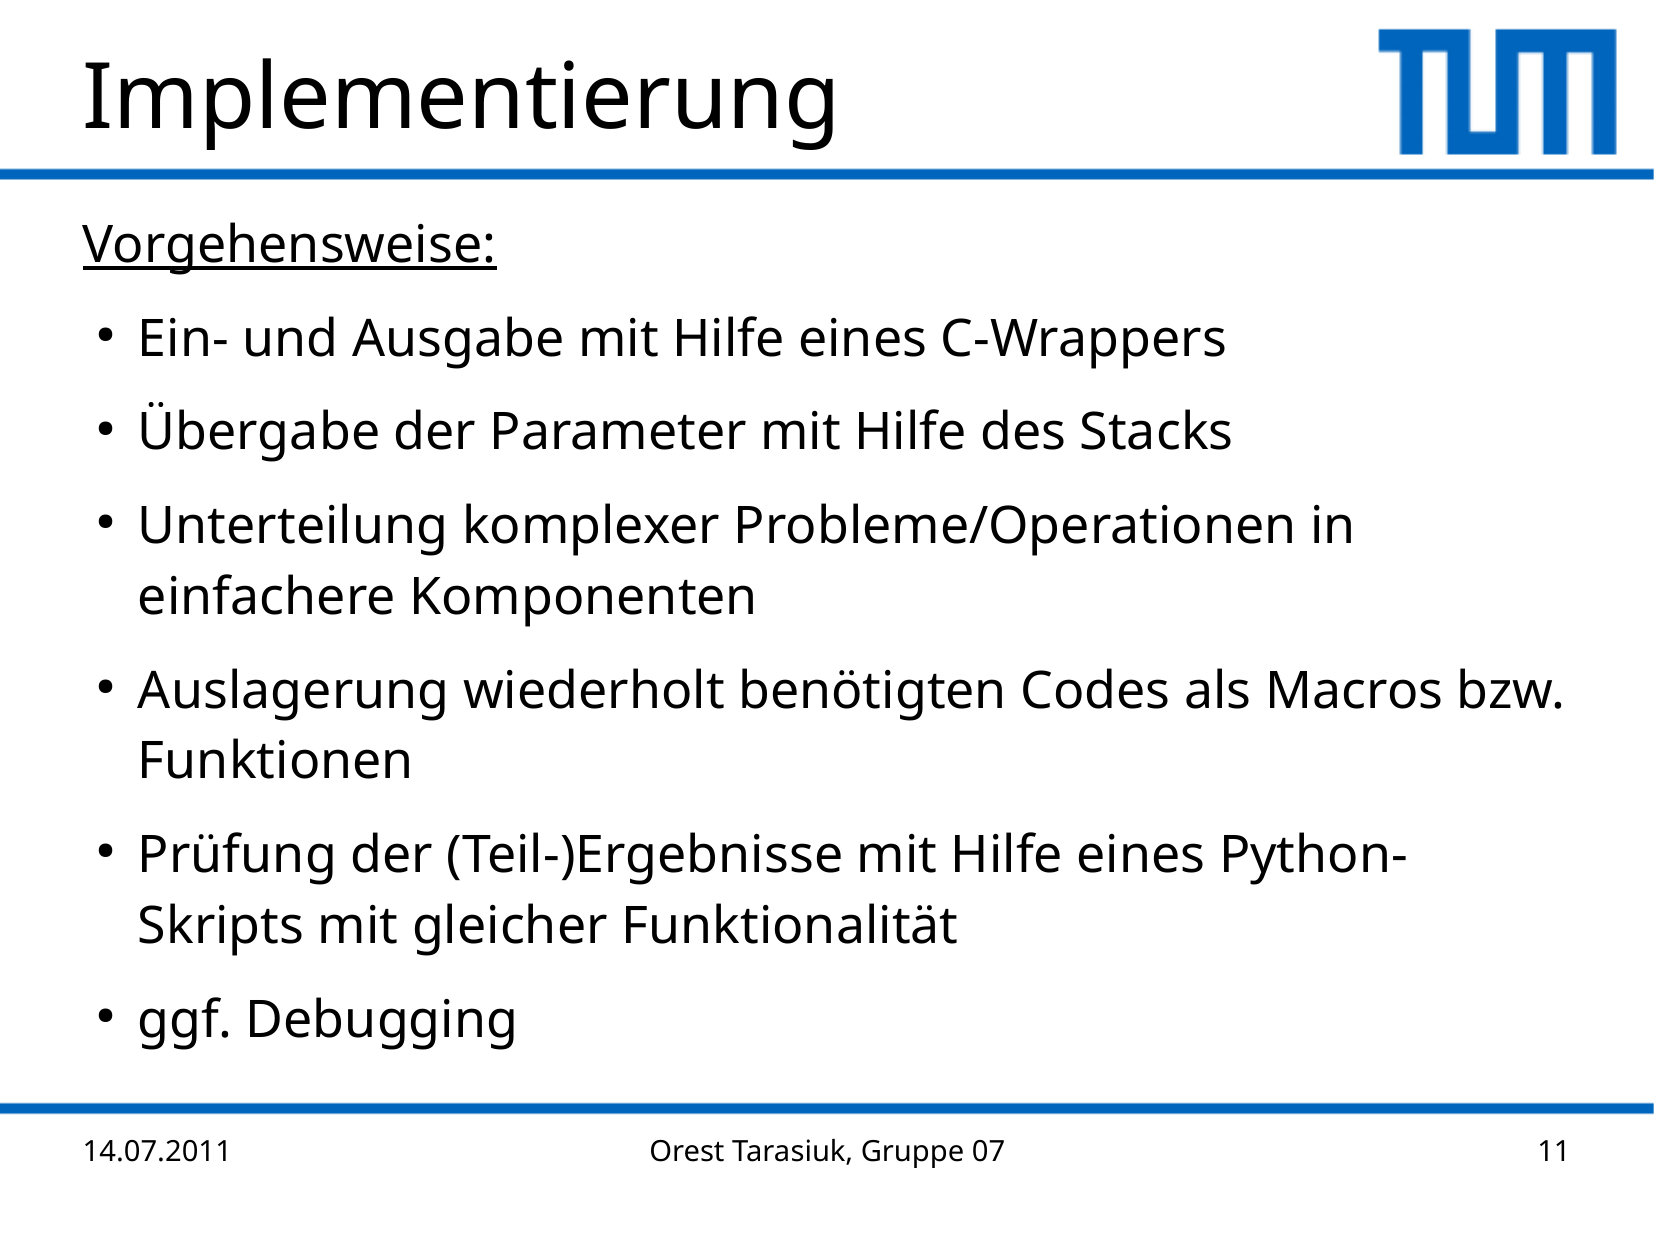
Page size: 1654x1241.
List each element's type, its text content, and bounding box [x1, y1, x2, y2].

picture [0, 0, 1654, 1241]
list Vorgehensweise: Ein- und Ausgabe mit Hilfe eines C-Wrappers Übergabe der Parameter mit Hilfe des Stacks Unterteilung komplexer Probleme/Operationen in einfachere Komponenten Auslagerung wiederholt benötigten Codes als Macros bzw. Funktionen Prüfung der (Teil-)Ergebnisse mit Hilfe eines Python-Skripts mit gleicher Funktionalität ggf. Debugging [82, 206, 1571, 1063]
title Implementierung [82, 41, 1359, 145]
